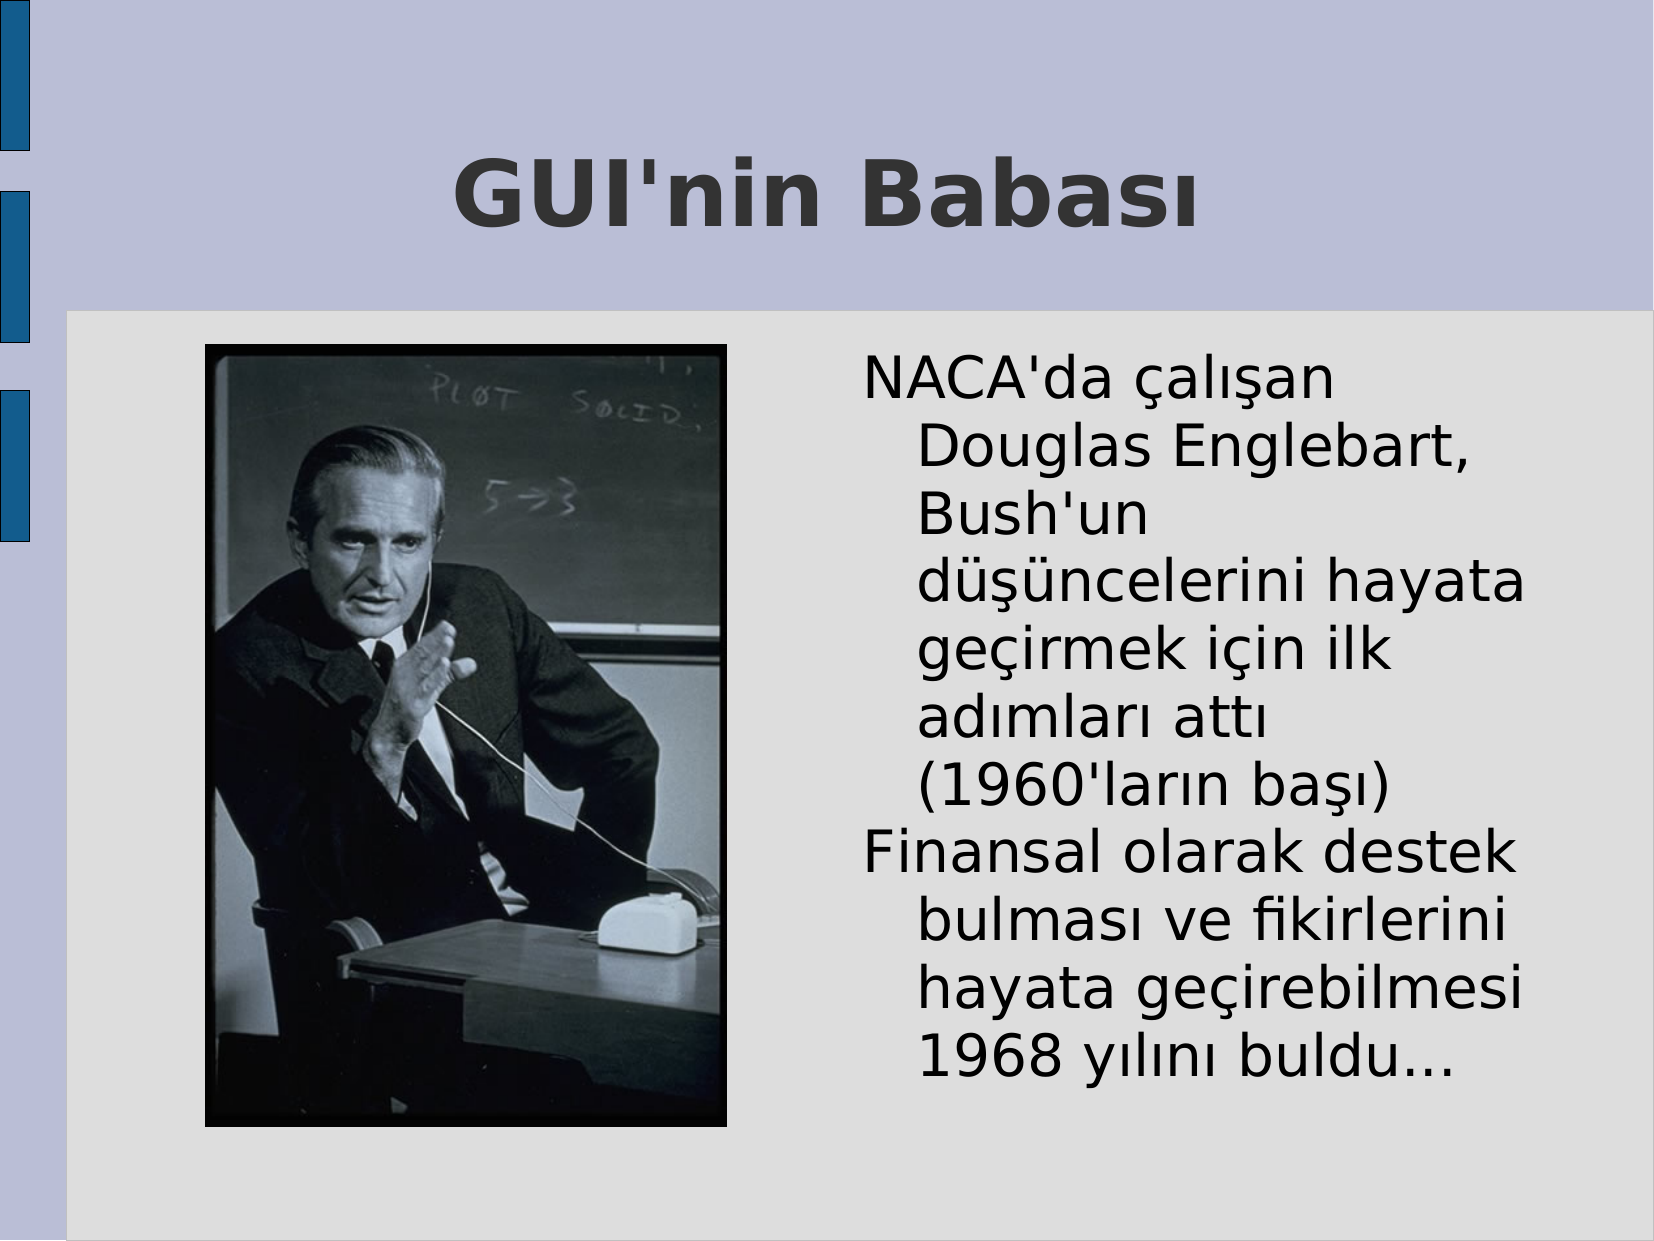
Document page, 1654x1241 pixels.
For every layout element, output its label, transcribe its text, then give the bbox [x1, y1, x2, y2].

list NACA'da çalışan Douglas Englebart, Bush'un düşüncelerini hayata geçirmek için ilk adımları attı (1960'ların başı) Finansal olarak destek bulması ve fikirlerini hayata geçirebilmesi 1968 yılını buldu... [845, 344, 1535, 1158]
title GUI'nin Babası [121, 91, 1534, 299]
picture [205, 344, 727, 1127]
